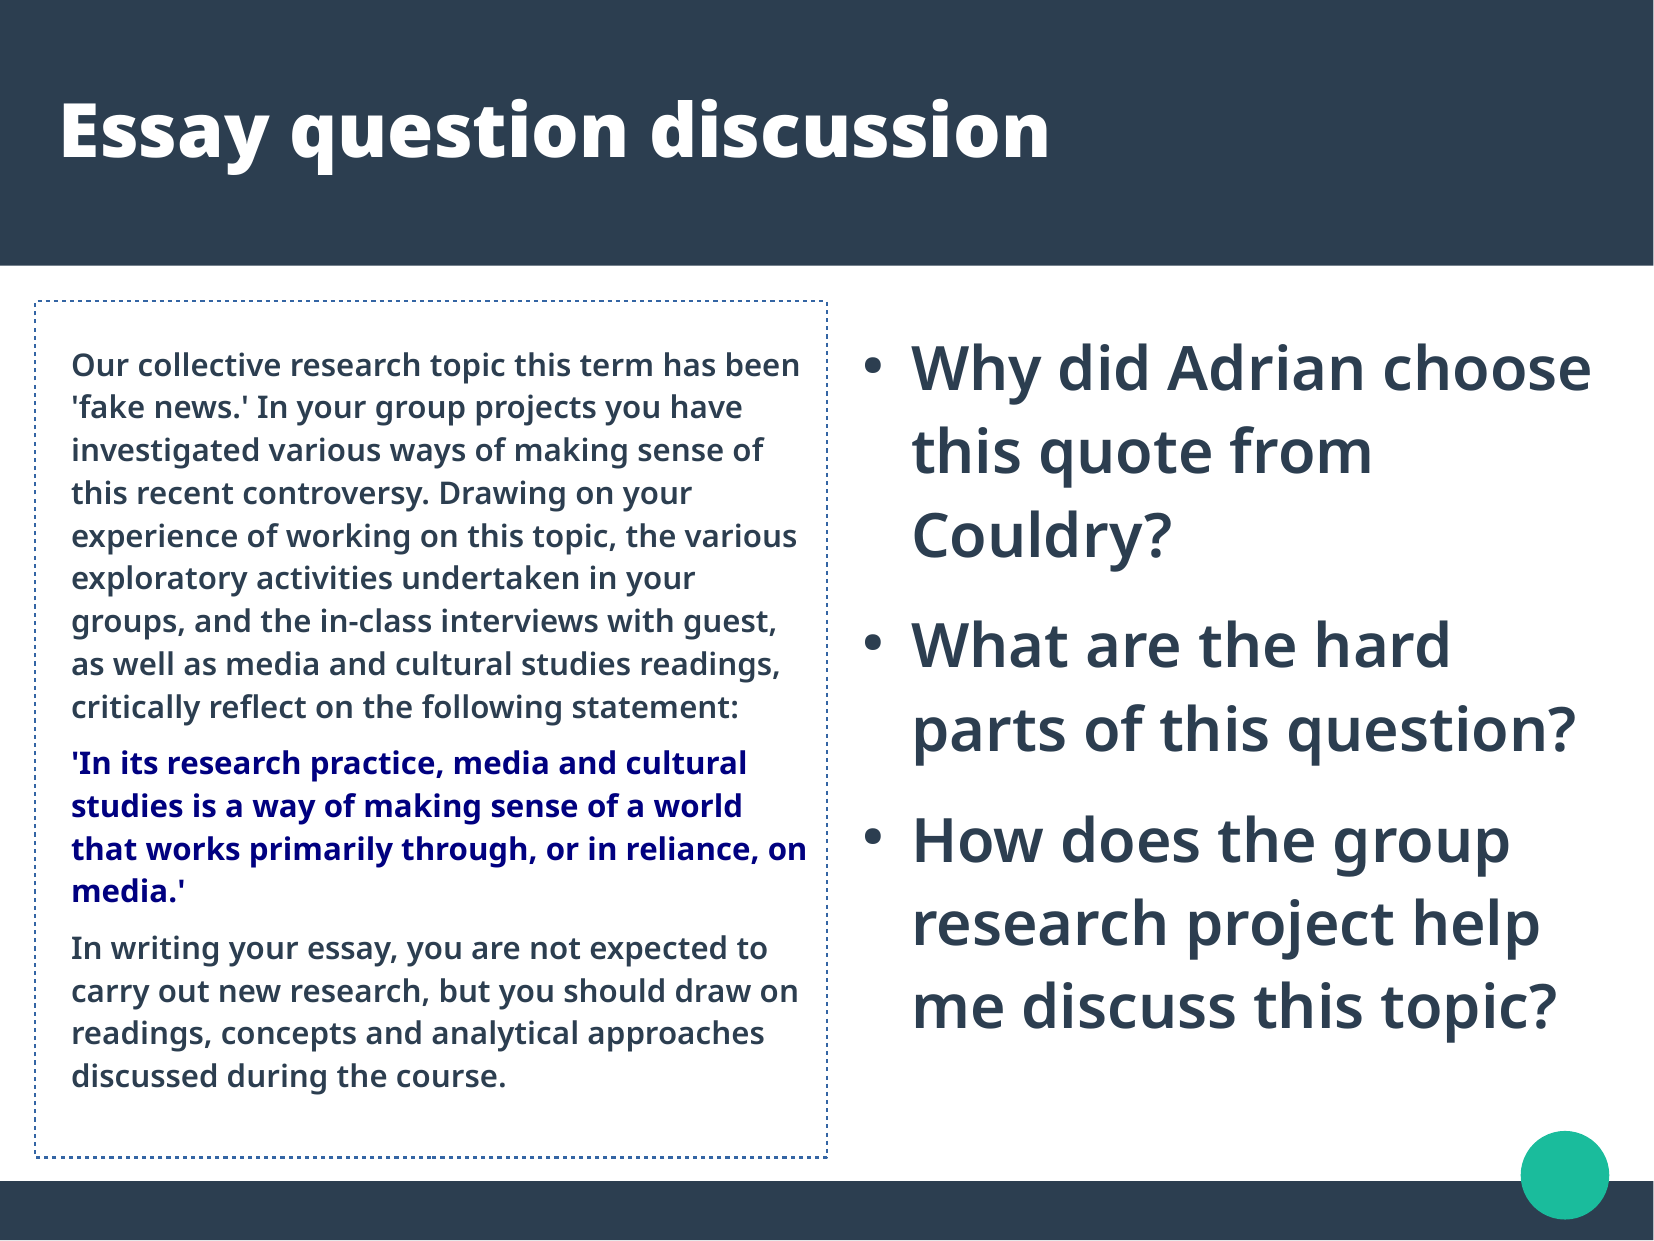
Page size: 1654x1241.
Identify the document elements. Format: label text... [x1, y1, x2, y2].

list Our collective research topic this term has been 'fake news.' In your group projects you have investigated various ways of making sense of this recent controversy. Drawing on your experience of working on this topic, the various exploratory activities undertaken in your groups, and the in-class interviews with guest, as well as media and cultural studies readings, critically reflect on the following statement: 'In its research practice, media and cultural studies is a way of making sense of a world that works primarily through, or in reliance, on media.' In writing your essay, you are not expected to carry out new research, but you should draw on readings, concepts and analytical approaches discussed during the course. [35, 301, 827, 1158]
list Why did Adrian choose this quote from Couldry? What are the hard parts of this question? How does the group research project help me discuss this topic? [845, 324, 1596, 1152]
title Essay question discussion [59, 49, 1595, 207]
